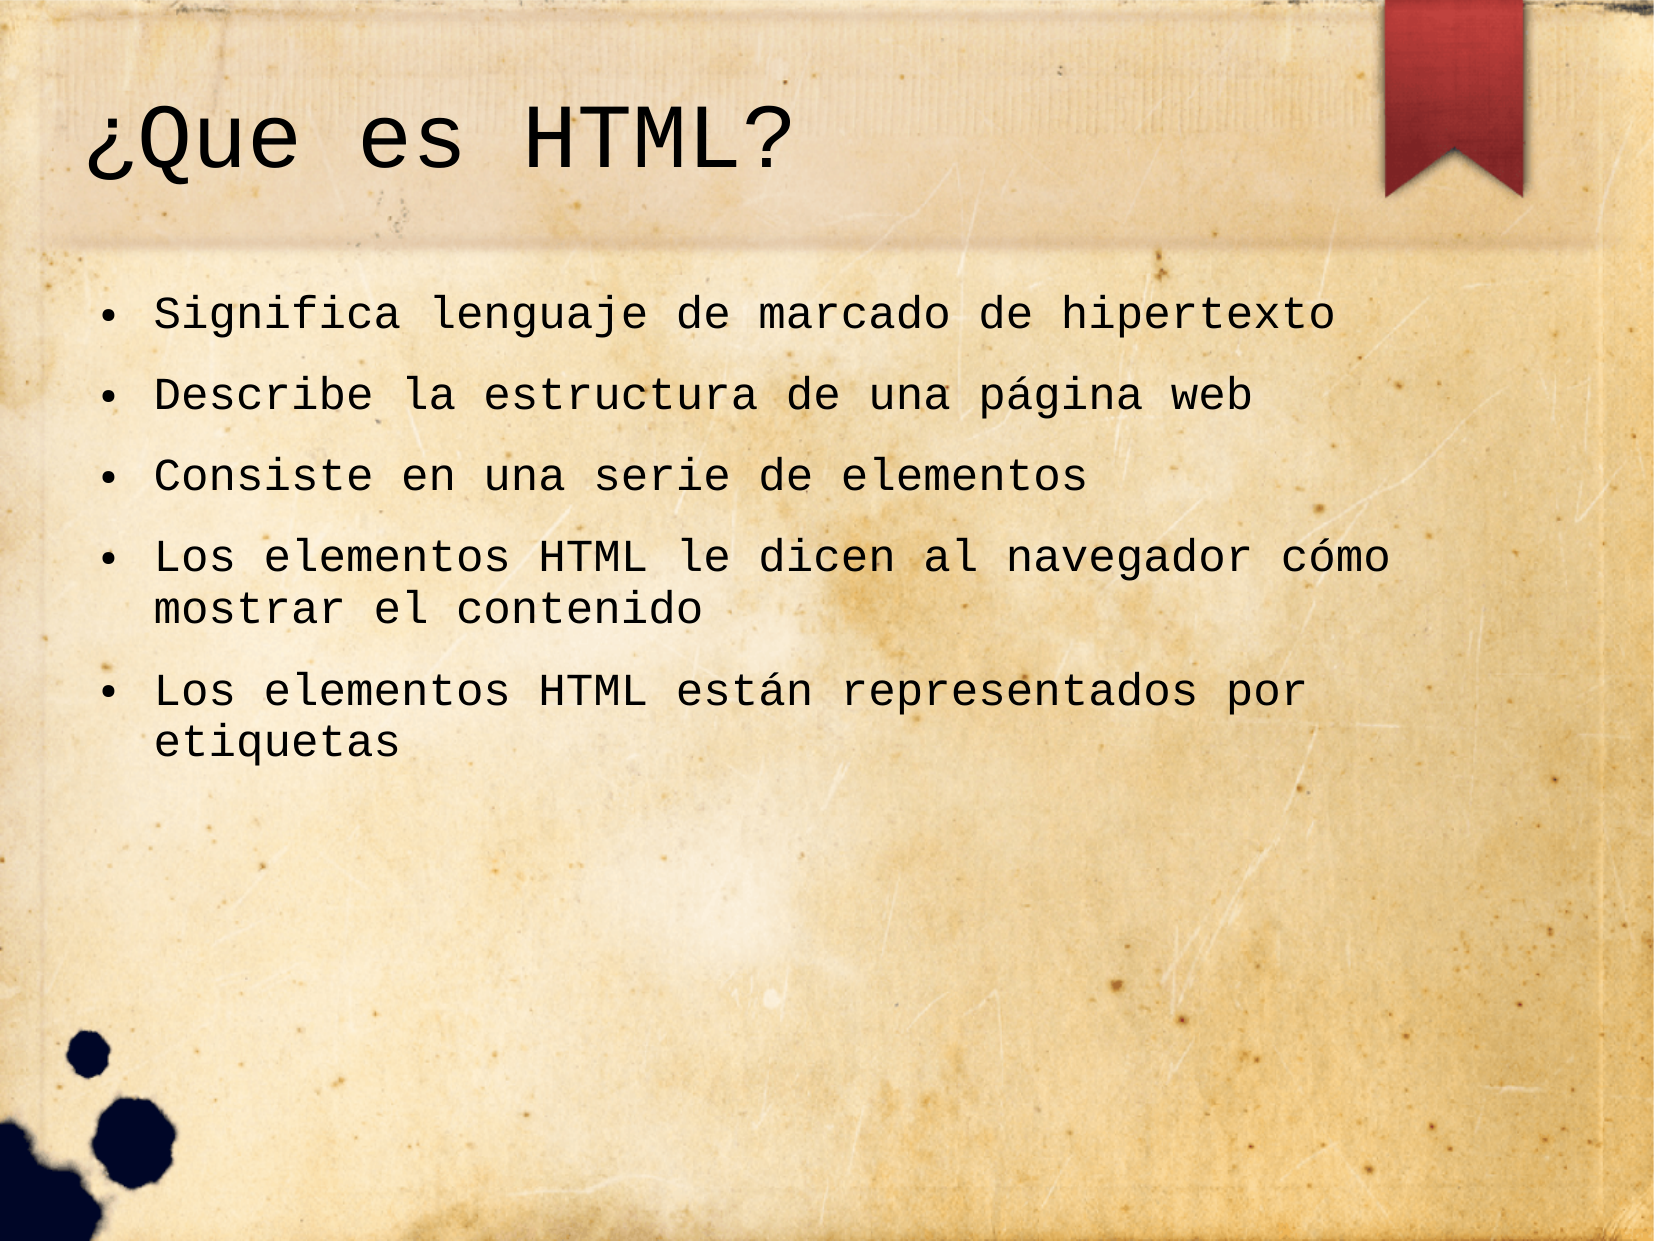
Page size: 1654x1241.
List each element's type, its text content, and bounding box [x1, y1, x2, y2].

picture [0, 0, 1654, 1241]
list Significa lenguaje de marcado de hipertexto Describe la estructura de una página web Consiste en una serie de elementos Los elementos HTML le dicen al navegador cómo mostrar el contenido Los elementos HTML están representados por etiquetas [82, 290, 1538, 1010]
title ¿Que es HTML? [82, 49, 1347, 237]
